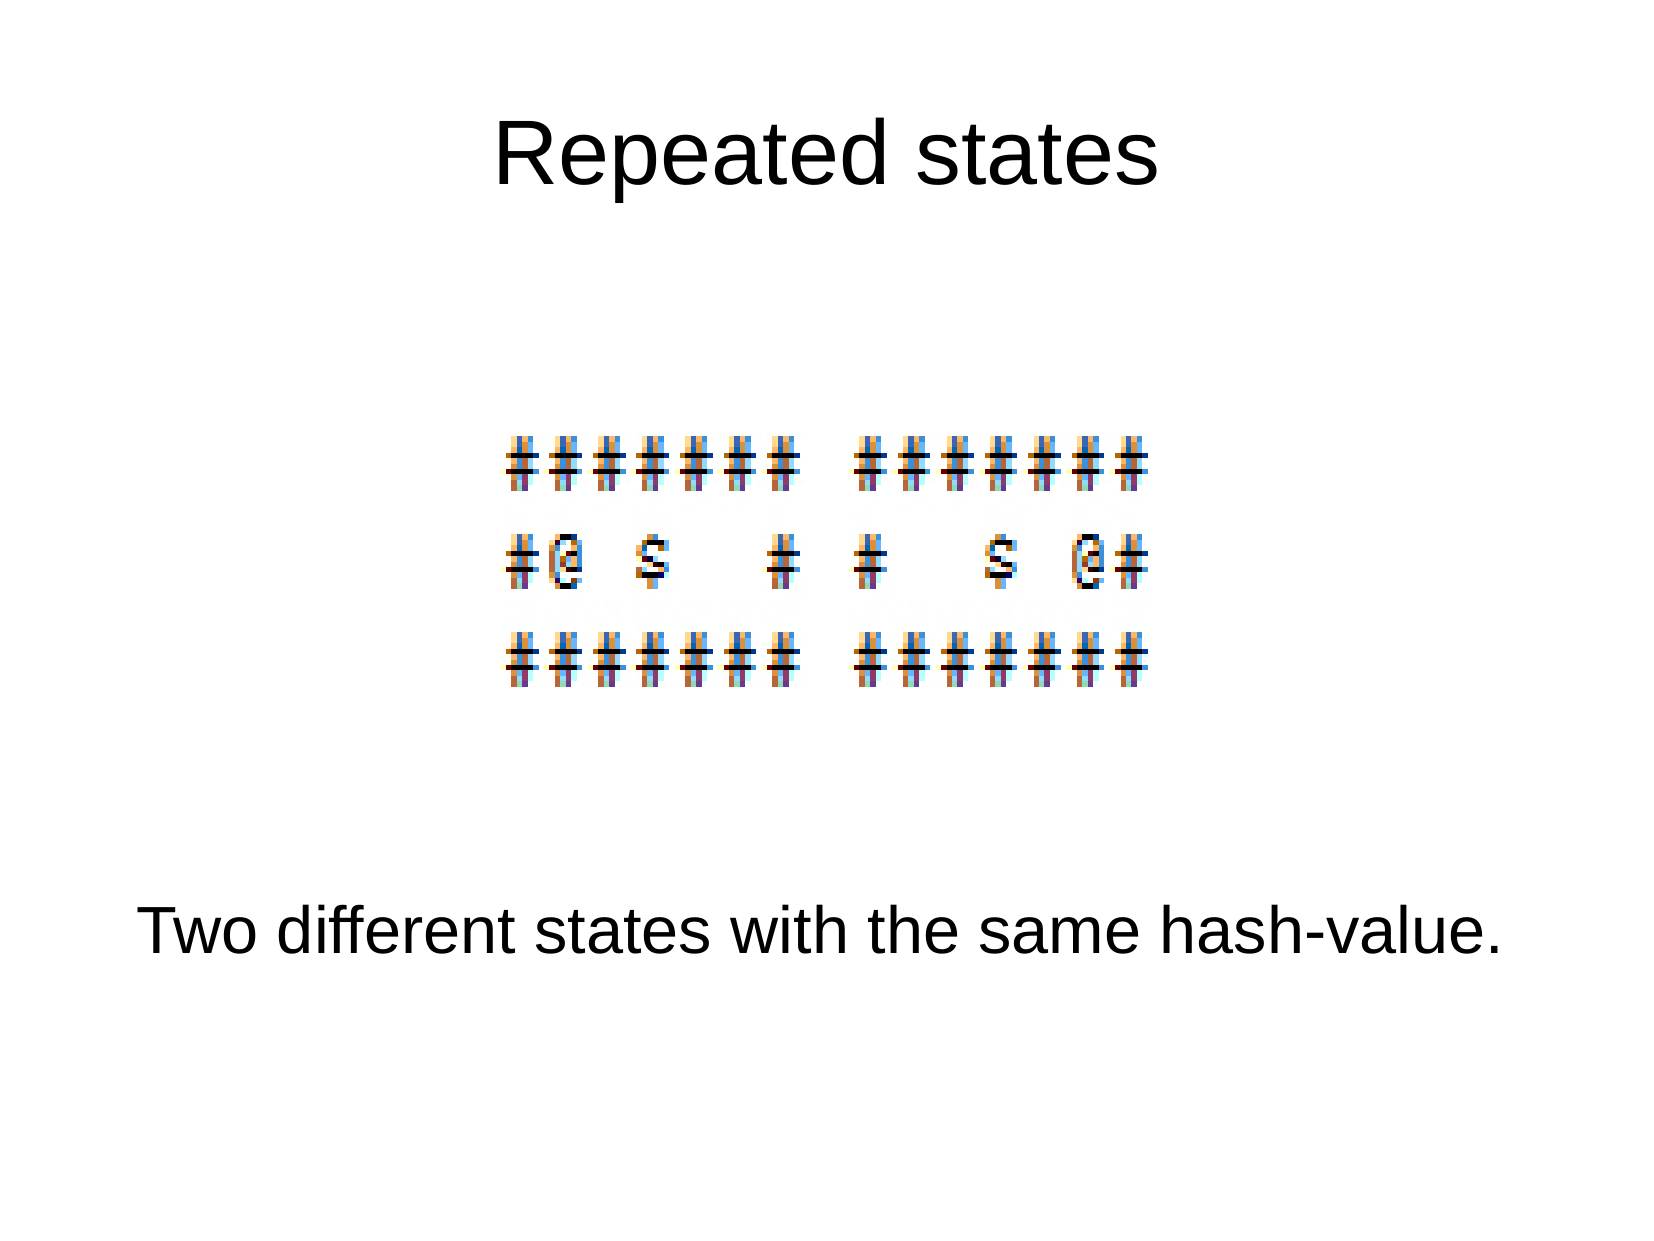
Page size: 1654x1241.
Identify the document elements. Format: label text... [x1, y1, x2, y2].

subtitle Two different states with the same hash-value. [76, 738, 1565, 1123]
title Repeated states [82, 49, 1571, 257]
picture [501, 426, 1170, 709]
